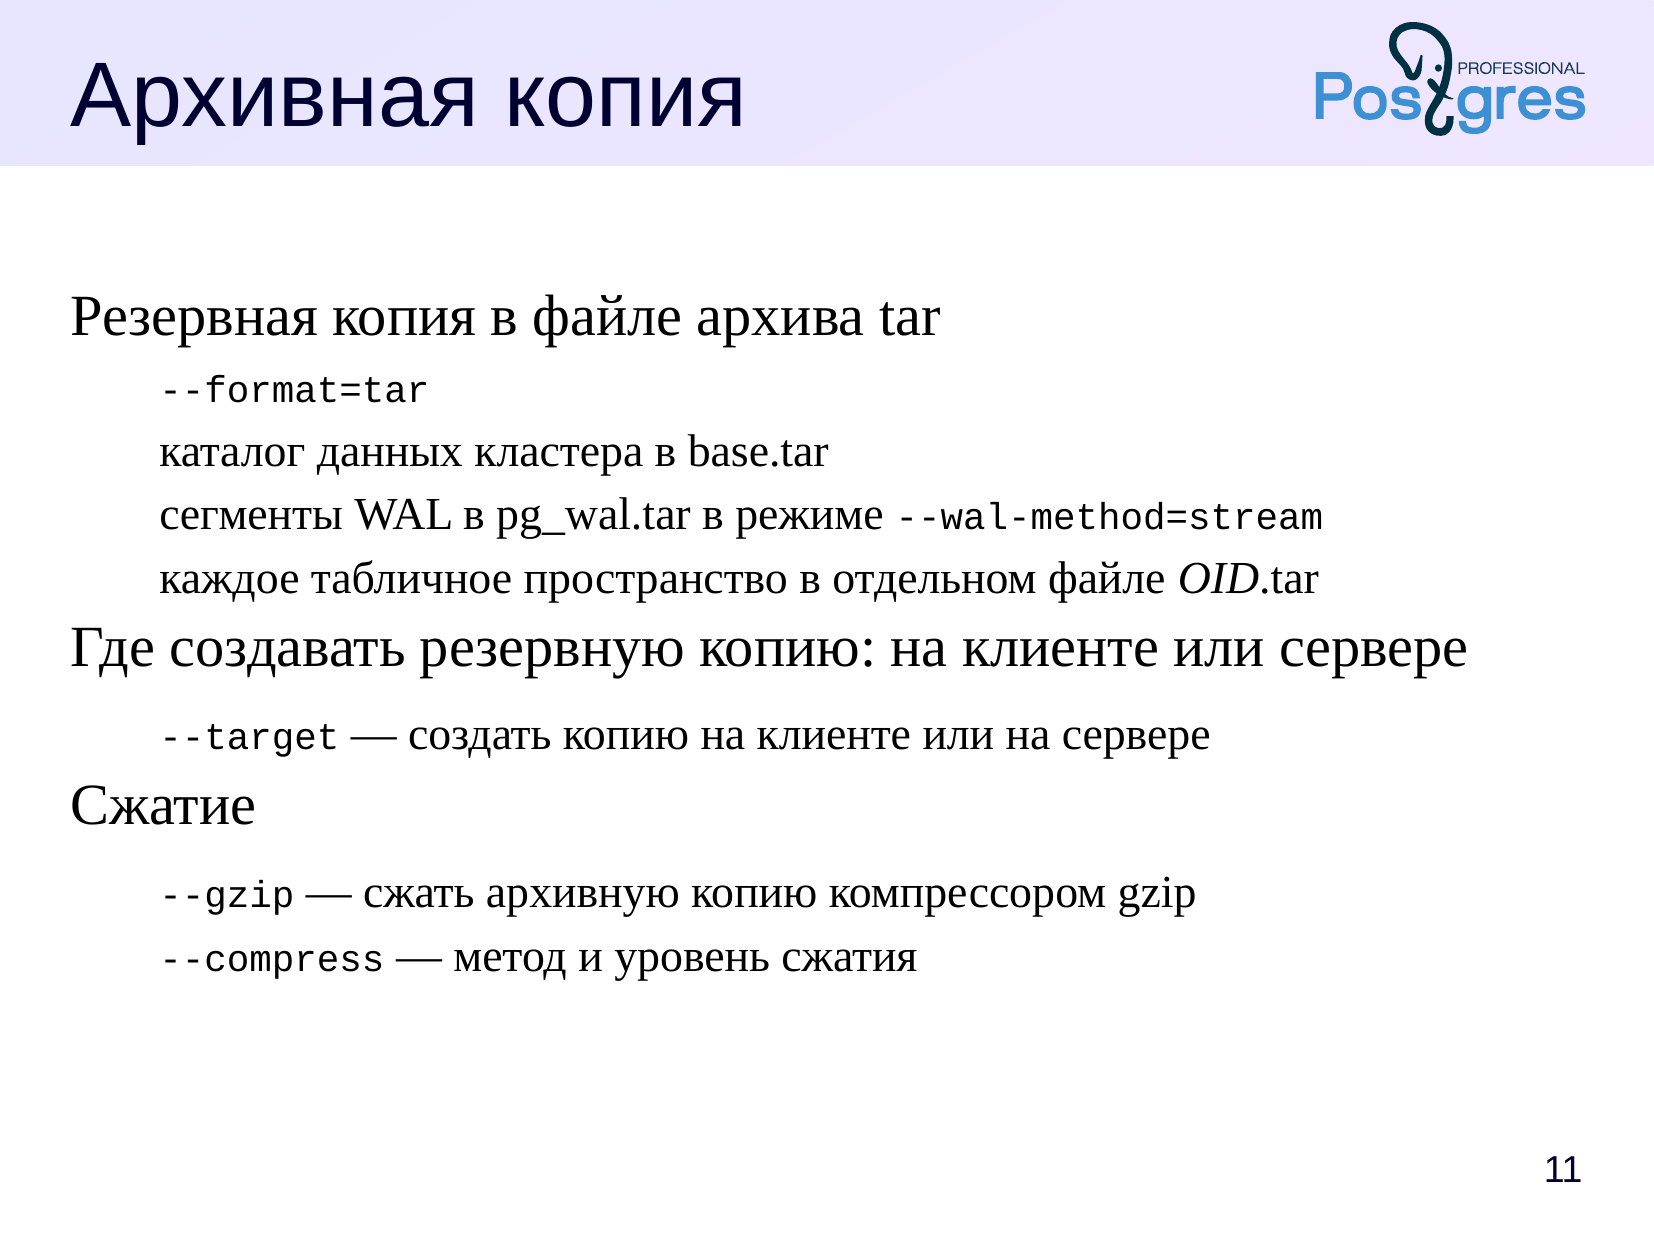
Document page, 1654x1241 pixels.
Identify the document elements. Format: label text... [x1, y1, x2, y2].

title Архивная копия [70, 43, 1241, 147]
list Резервная копия в файле архива tar --format=tar каталог данных кластера в base.tar сегменты WAL в pg_wal.tar в режиме --wal-method=stream каждое табличное пространство в отдельном файле OID.tar Где создавать резервную копию: на клиенте или сервере --target — создать копию на клиенте или на сервере Сжатие --gzip — сжать архивную копию компрессором gzip --compress — метод и уровень сжатия [70, 283, 1583, 1134]
